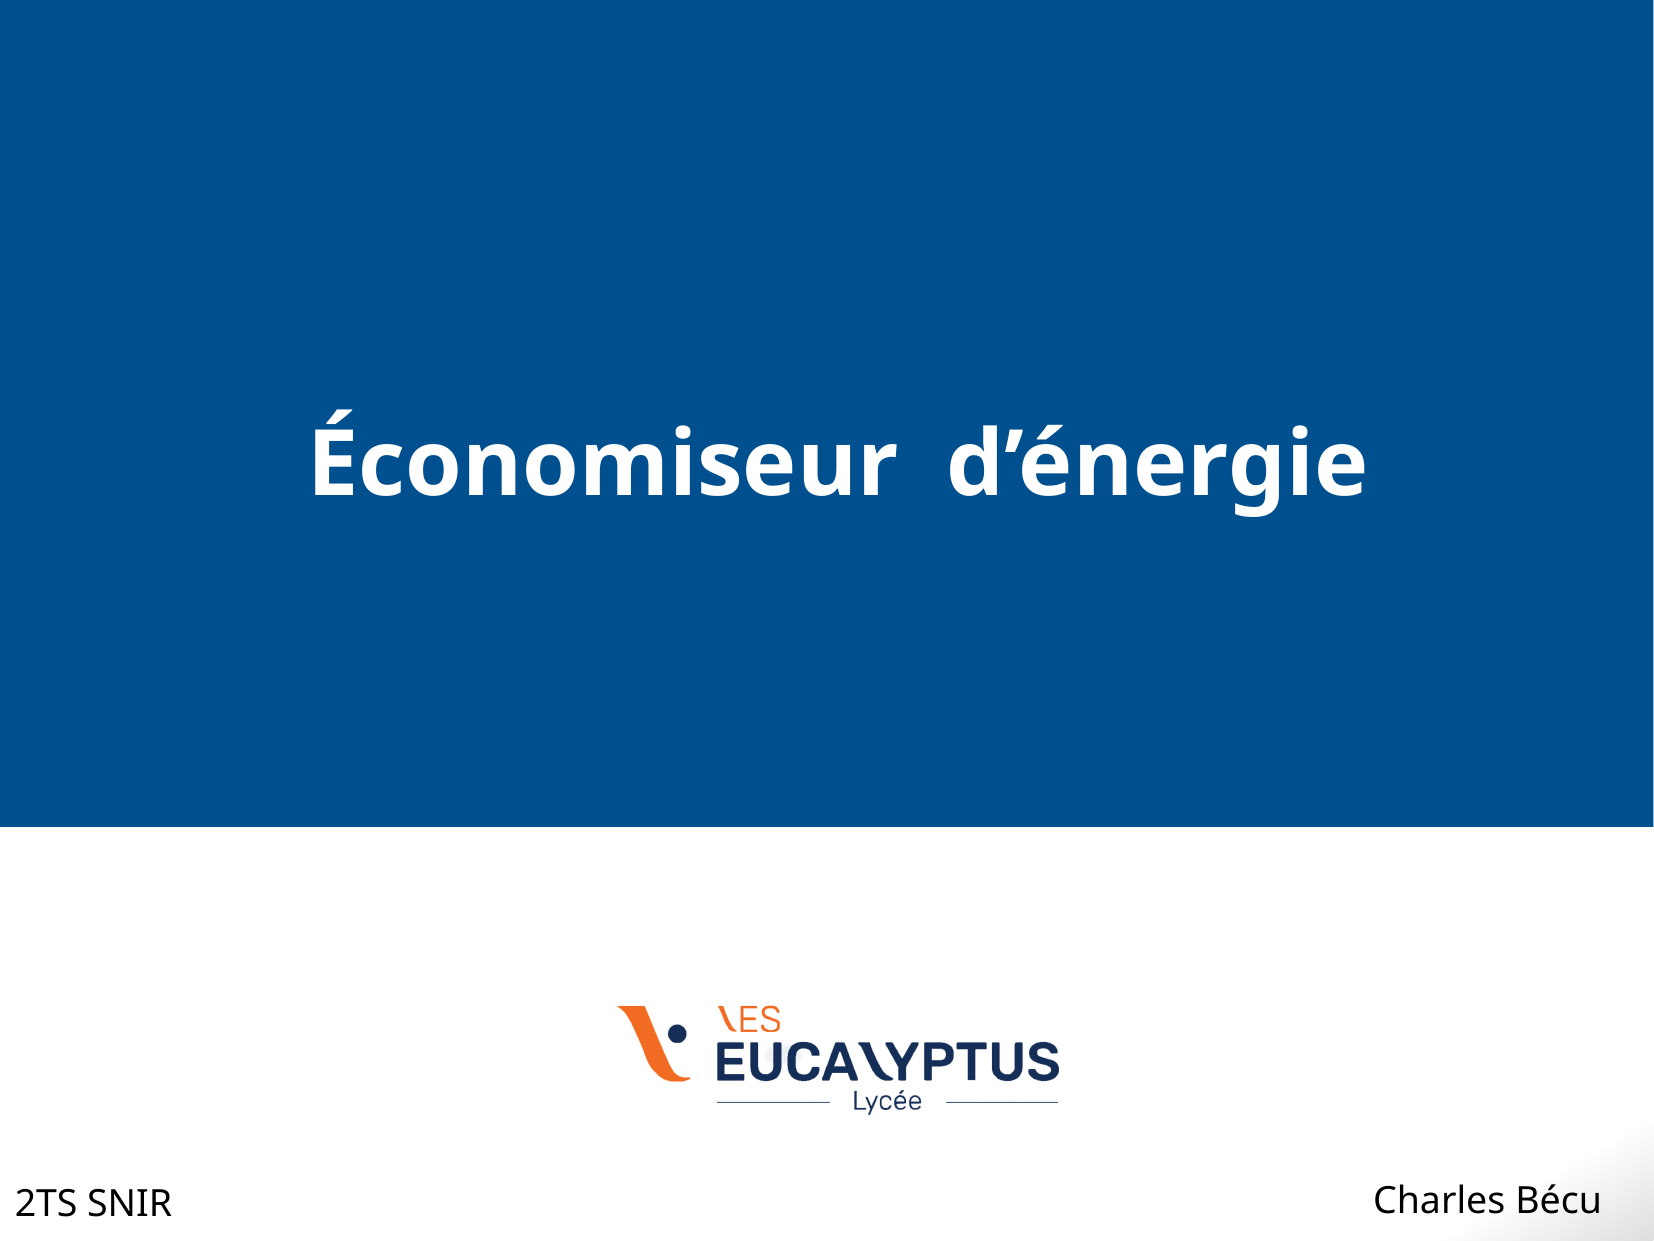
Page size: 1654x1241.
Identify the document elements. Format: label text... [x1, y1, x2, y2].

picture [614, 1003, 1063, 1118]
text_box Charles Bécu [1358, 1166, 1654, 1241]
text_box 2TS SNIR [0, 1169, 260, 1232]
title Économiseur d’énergie [70, 342, 1607, 516]
